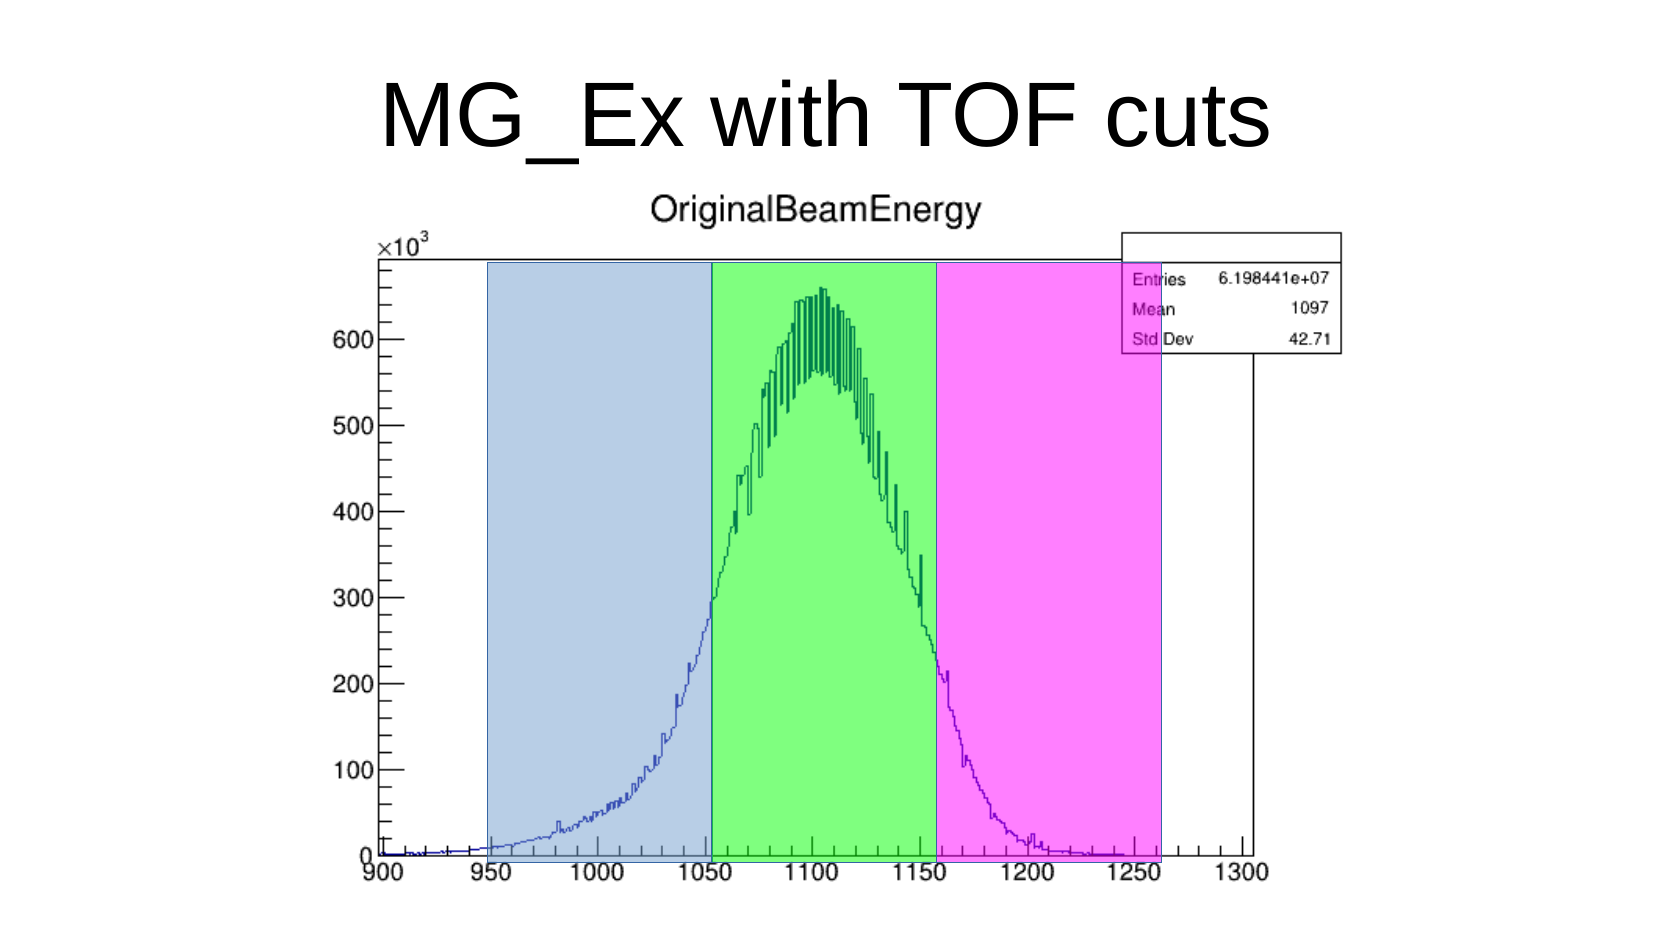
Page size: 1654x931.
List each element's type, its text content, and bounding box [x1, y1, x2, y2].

picture [314, 187, 1350, 918]
title MG_Ex with TOF cuts [82, 37, 1571, 193]
text_box [487, 262, 1162, 863]
